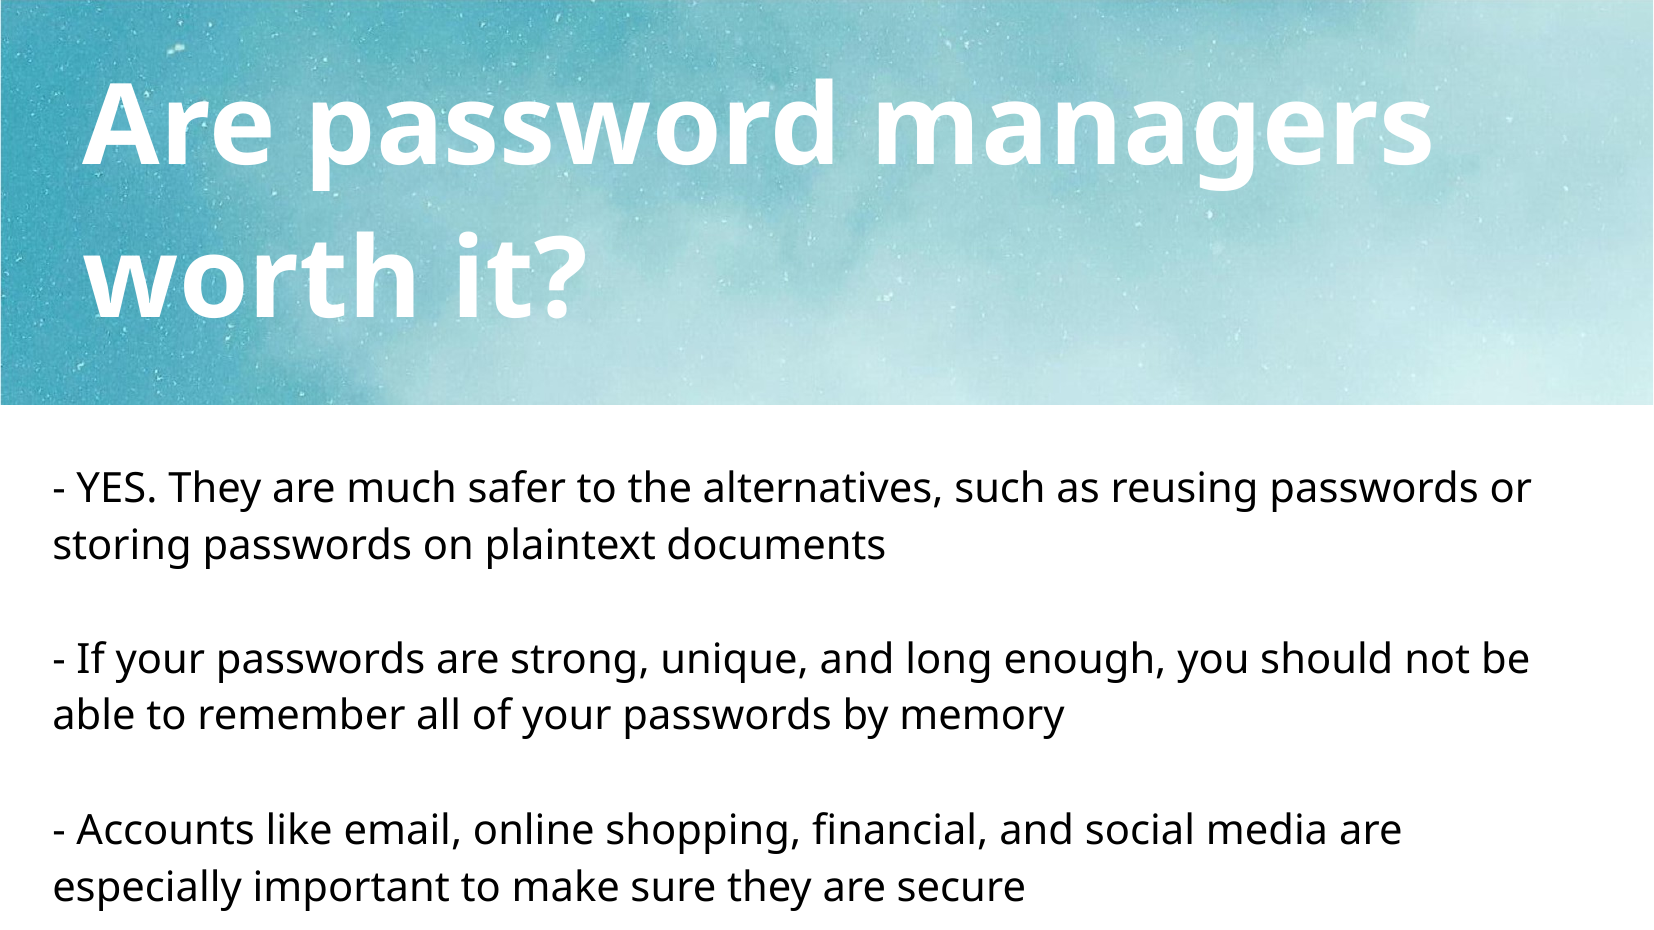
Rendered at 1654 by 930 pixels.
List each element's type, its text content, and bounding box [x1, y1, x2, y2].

picture [2, 1, 1653, 405]
title Are password managers worth it? [82, 66, 1571, 329]
text_box - YES. They are much safer to the alternatives, such as reusing passwords or storing passwords on plaintext documents - If your passwords are strong, unique, and long enough, you should not be able to remember all of your passwords by memory - Accounts like email, online shopping, financial, and social media are especially important to make sure they are secure [37, 449, 1576, 853]
